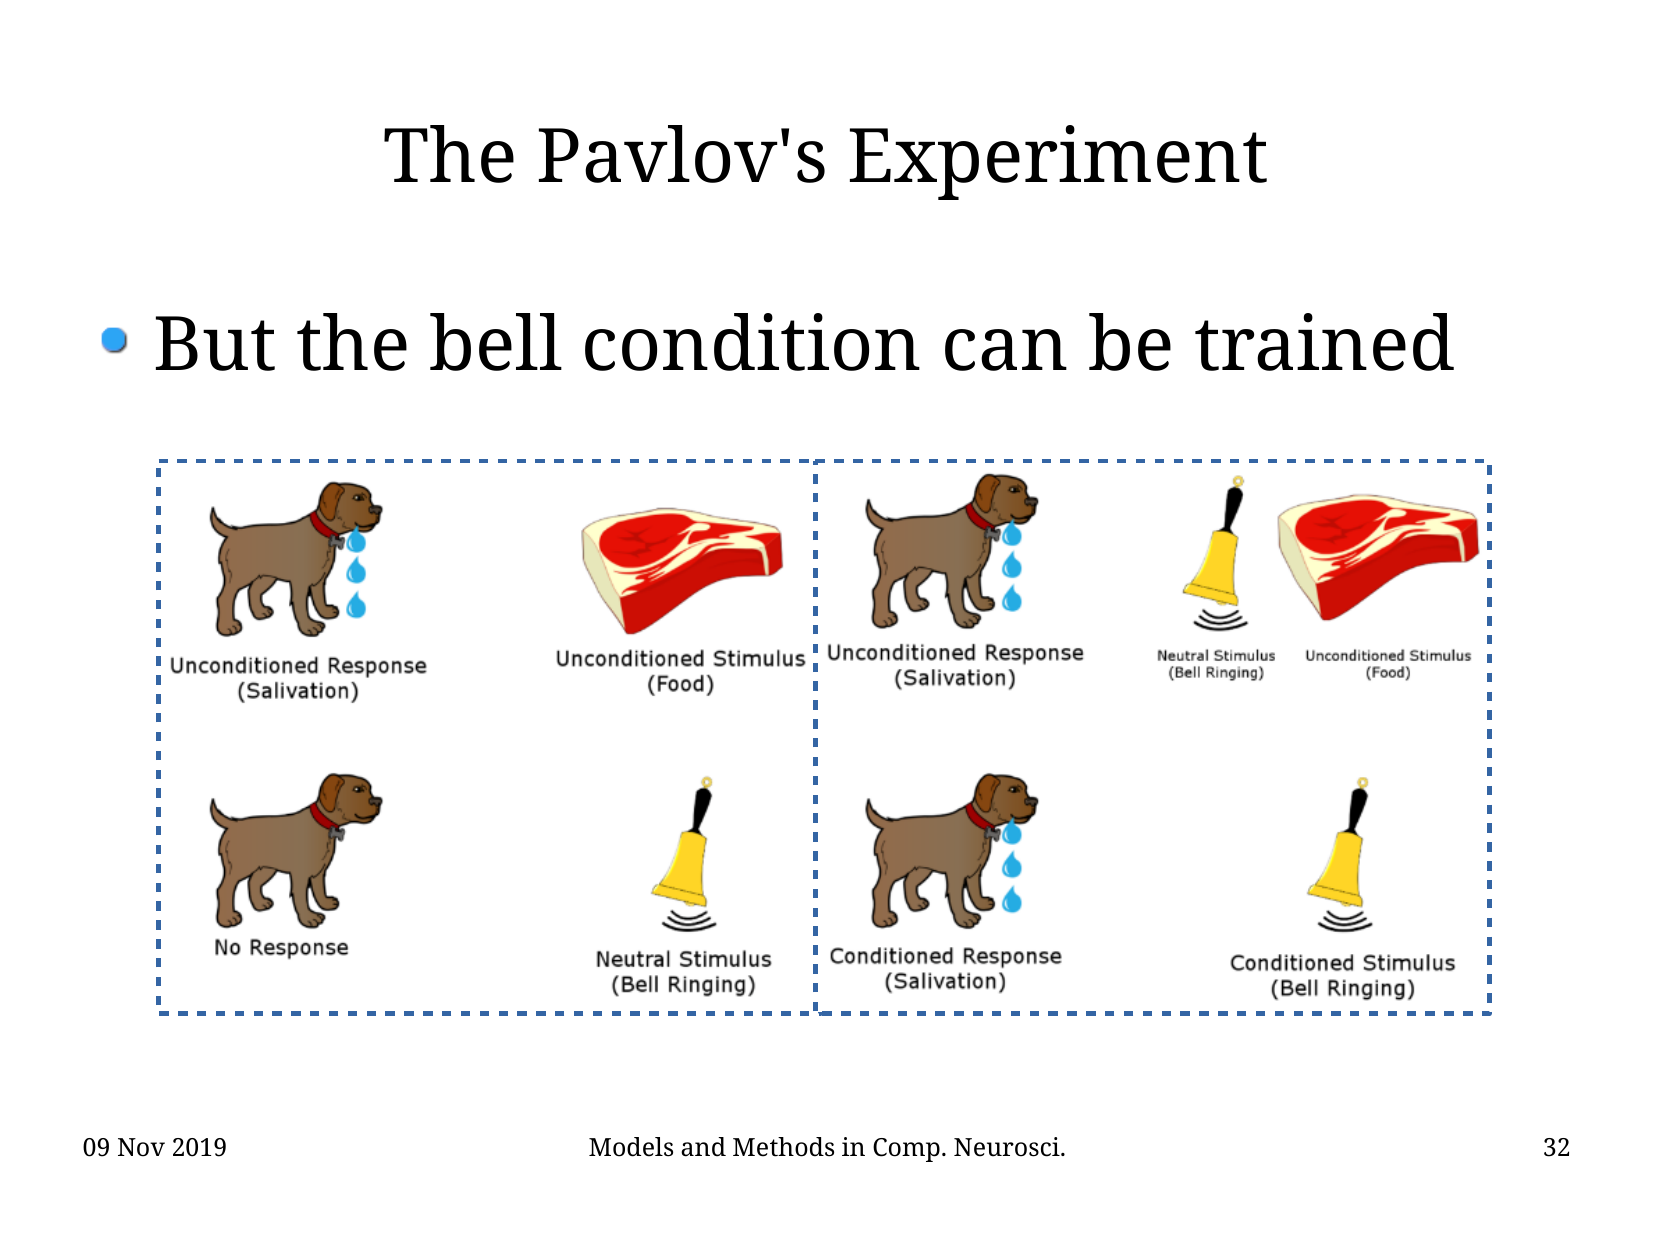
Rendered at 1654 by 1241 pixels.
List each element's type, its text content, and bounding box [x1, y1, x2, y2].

title The Pavlov's Experiment [82, 49, 1571, 257]
picture [160, 463, 1488, 1012]
list But the bell condition can be trained [82, 290, 1571, 1010]
